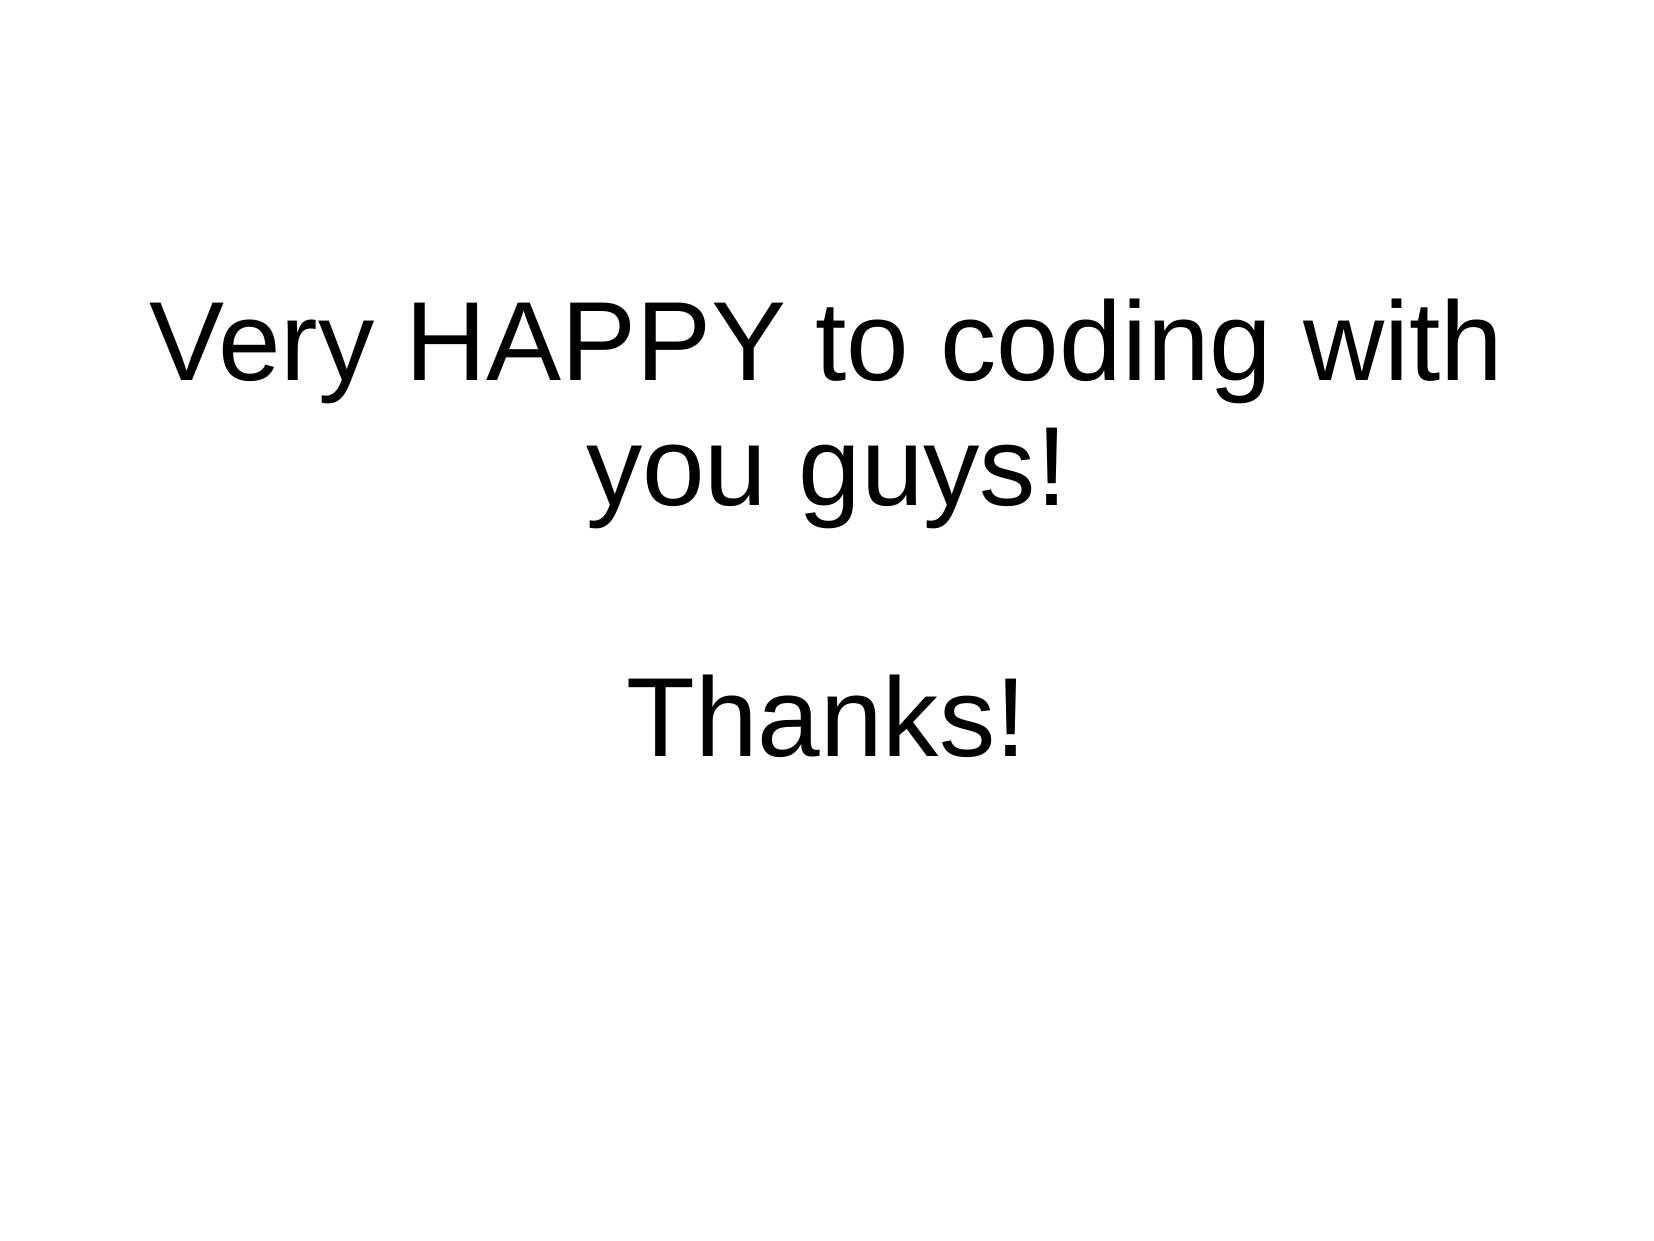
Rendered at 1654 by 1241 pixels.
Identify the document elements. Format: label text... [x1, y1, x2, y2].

subtitle Very HAPPY to coding with you guys! Thanks! [82, 49, 1571, 1010]
